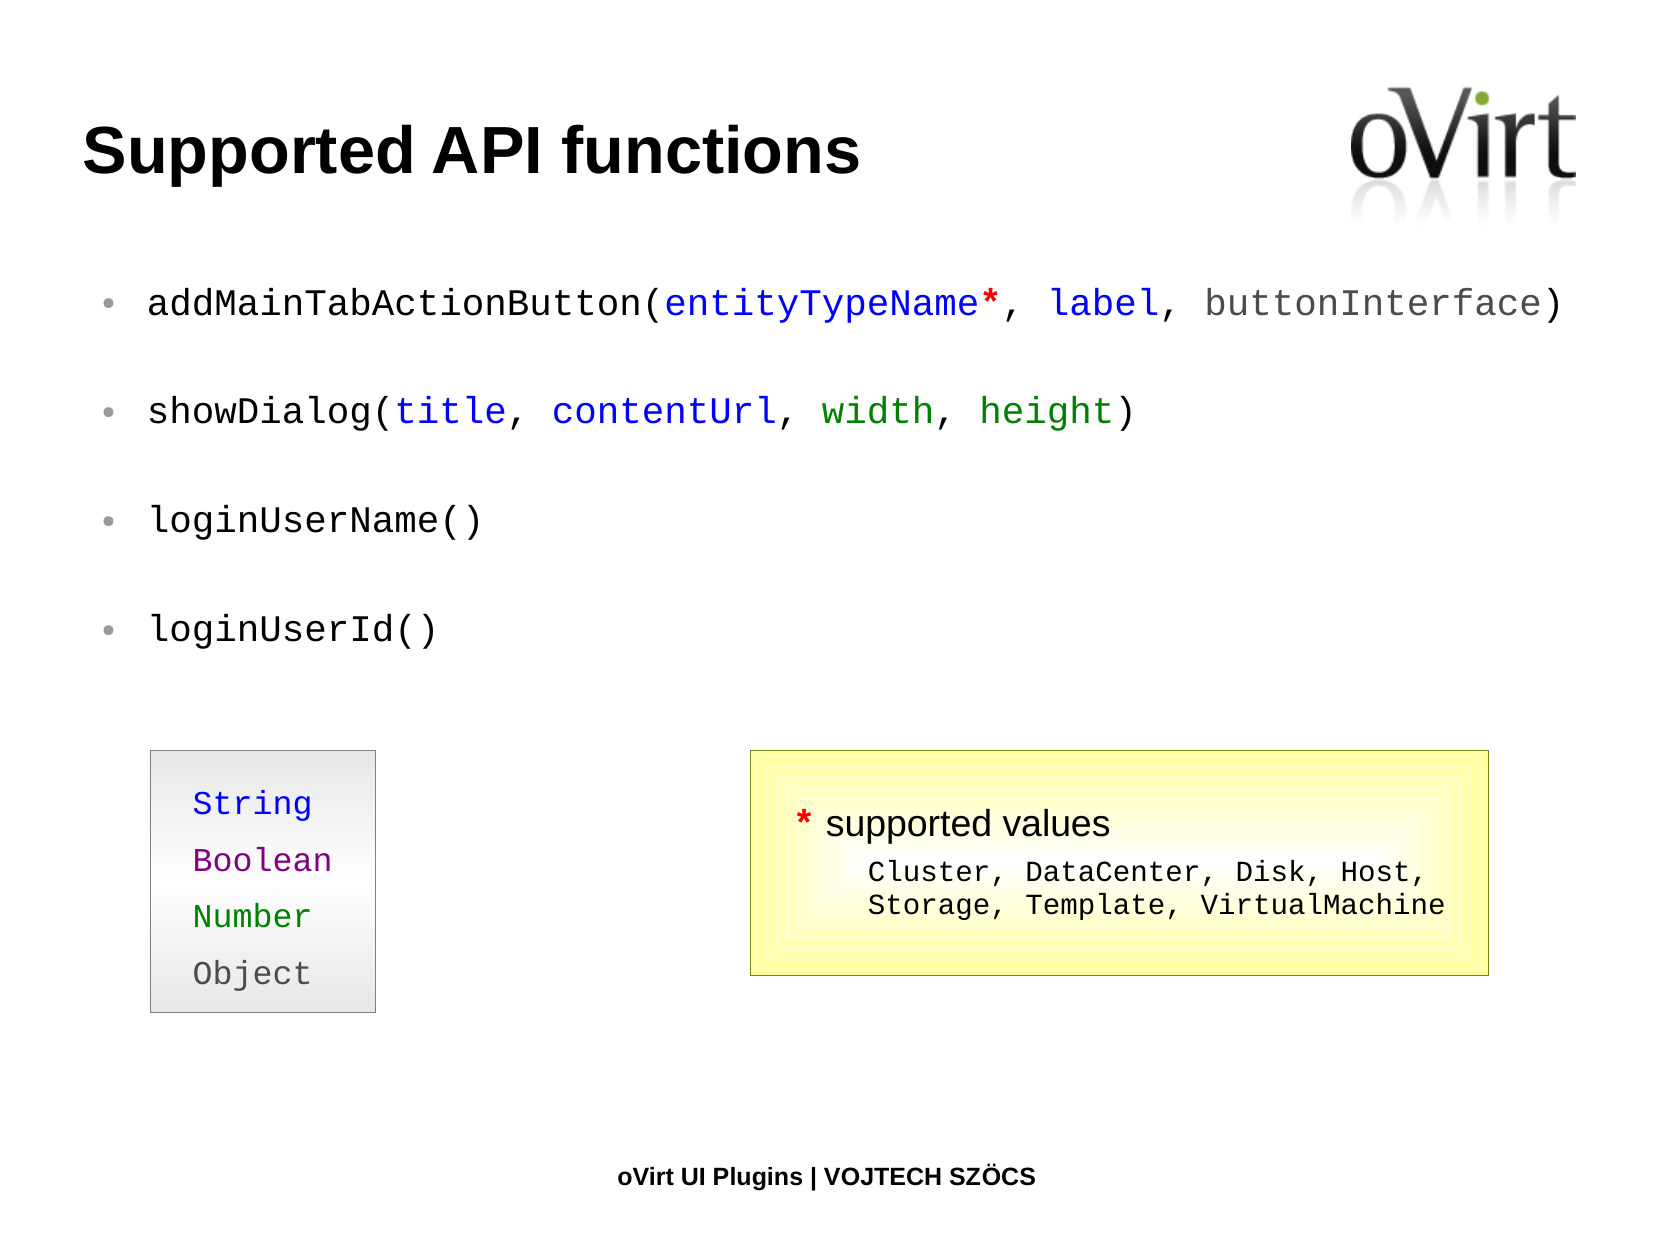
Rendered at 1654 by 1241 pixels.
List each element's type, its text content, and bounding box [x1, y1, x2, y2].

text_box String Boolean Number Object [150, 750, 376, 1013]
list addMainTabActionButton(entityTypeName*, label, buttonInterface) showDialog(title, contentUrl, width, height) loginUserName() loginUserId() [86, 262, 1576, 1051]
text_box * supported values Cluster, DataCenter, Disk, Host, Storage, Template, VirtualMachine [750, 750, 1489, 976]
title Supported API functions [82, 37, 1303, 226]
picture [1351, 79, 1576, 228]
